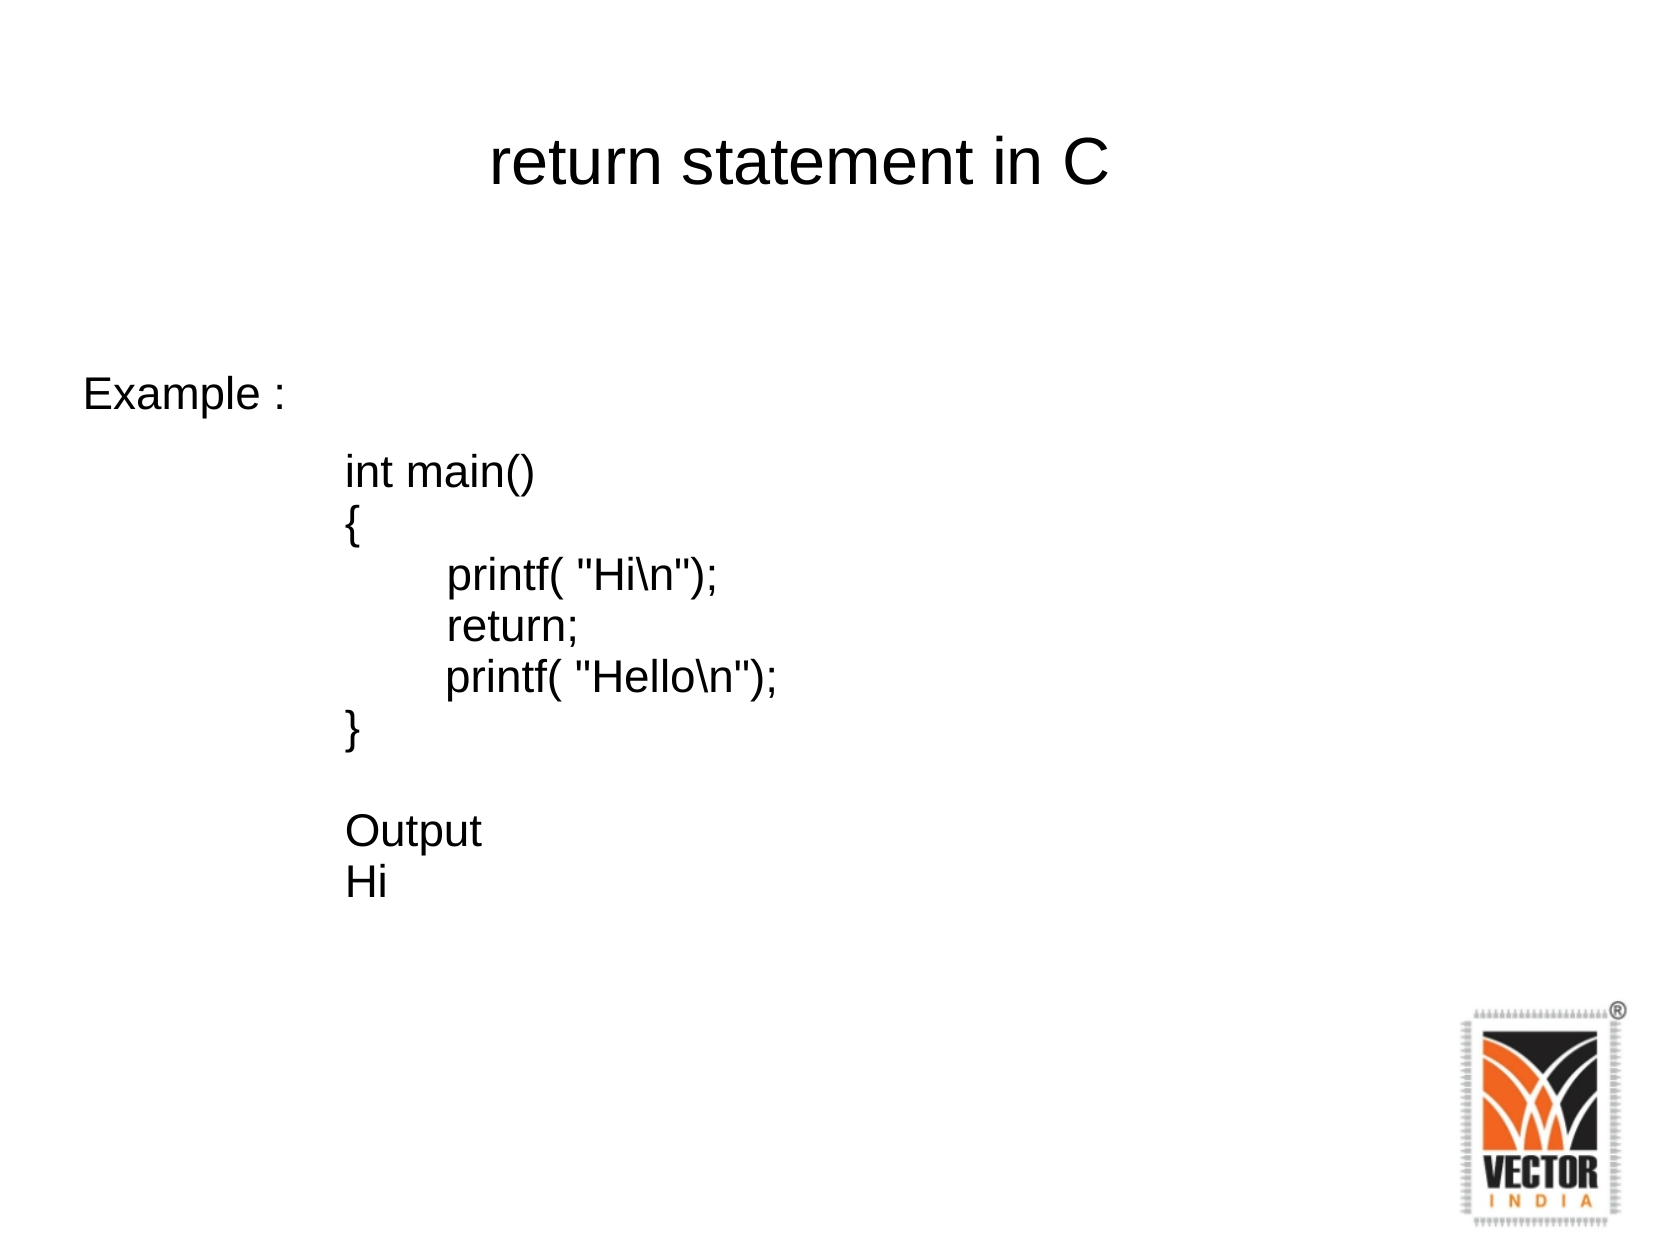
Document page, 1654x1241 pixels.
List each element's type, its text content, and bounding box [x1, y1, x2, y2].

text_box int main() { printf( "Hi\n"); return; printf( "Hello\n"); } Output Hi [330, 285, 1458, 1096]
subtitle Example : [82, 45, 1571, 1241]
picture [1432, 996, 1654, 1237]
